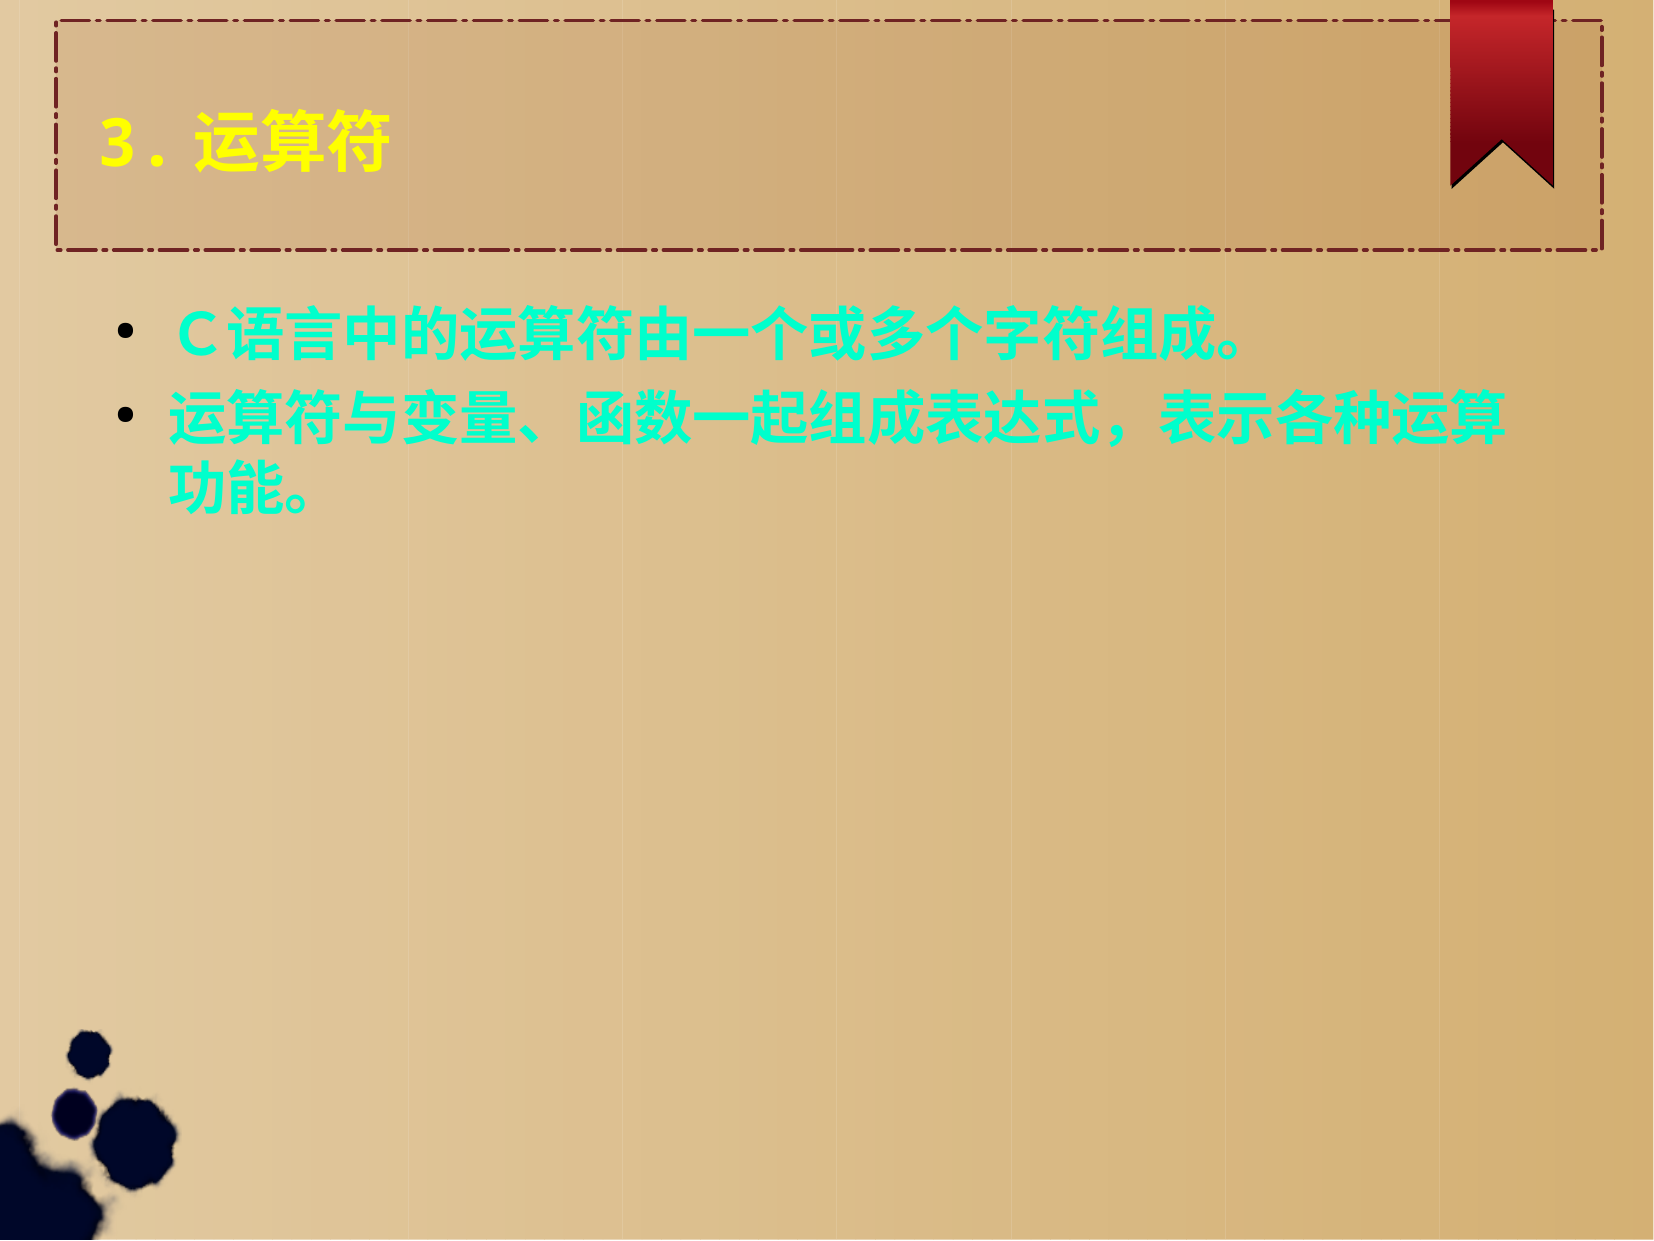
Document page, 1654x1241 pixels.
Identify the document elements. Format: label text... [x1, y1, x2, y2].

list Ｃ语言中的运算符由一个或多个字符组成。 运算符与变量、函数一起组成表达式，表示各种运算功能。 [82, 289, 1571, 1103]
title 3.运算符 [82, 41, 1571, 248]
